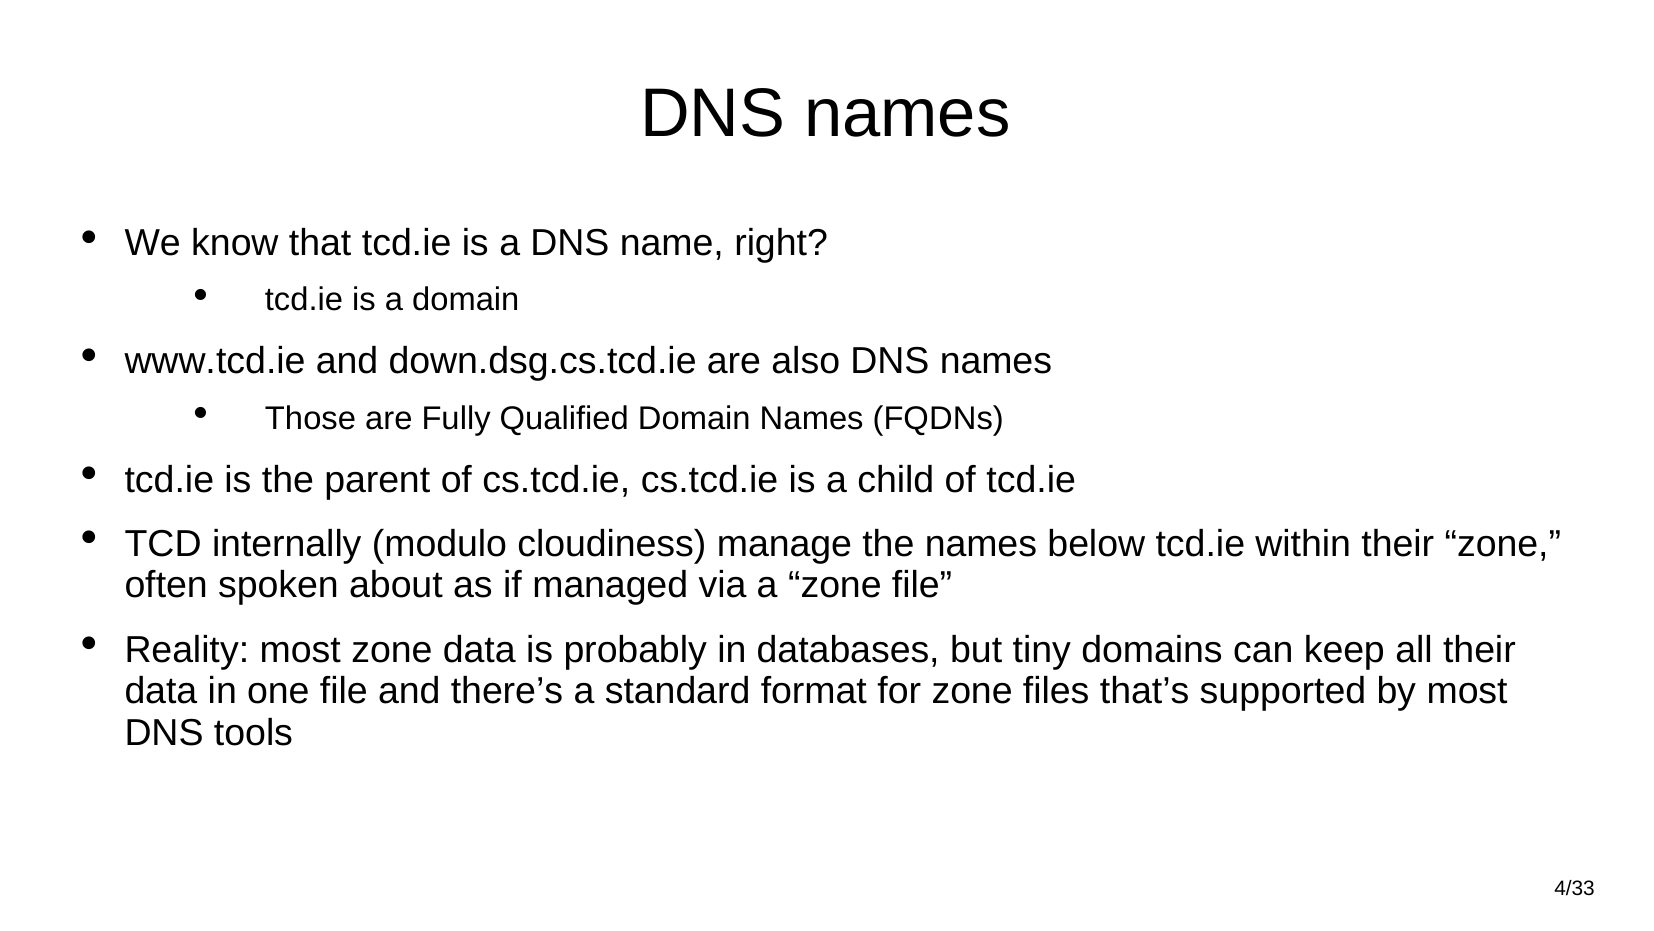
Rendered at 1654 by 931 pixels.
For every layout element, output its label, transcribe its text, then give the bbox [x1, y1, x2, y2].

list We know that tcd.ie is a DNS name, right? tcd.ie is a domain www.tcd.ie and down.dsg.cs.tcd.ie are also DNS names Those are Fully Qualified Domain Names (FQDNs) tcd.ie is the parent of cs.tcd.ie, cs.tcd.ie is a child of tcd.ie TCD internally (modulo cloudiness) manage the names below tcd.ie within their “zone,” often spoken about as if managed via a “zone file” Reality: most zone data is probably in databases, but tiny domains can keep all their data in one file and there’s a standard format for zone files that’s supported by most DNS tools [82, 217, 1569, 756]
title DNS names [82, 37, 1569, 191]
